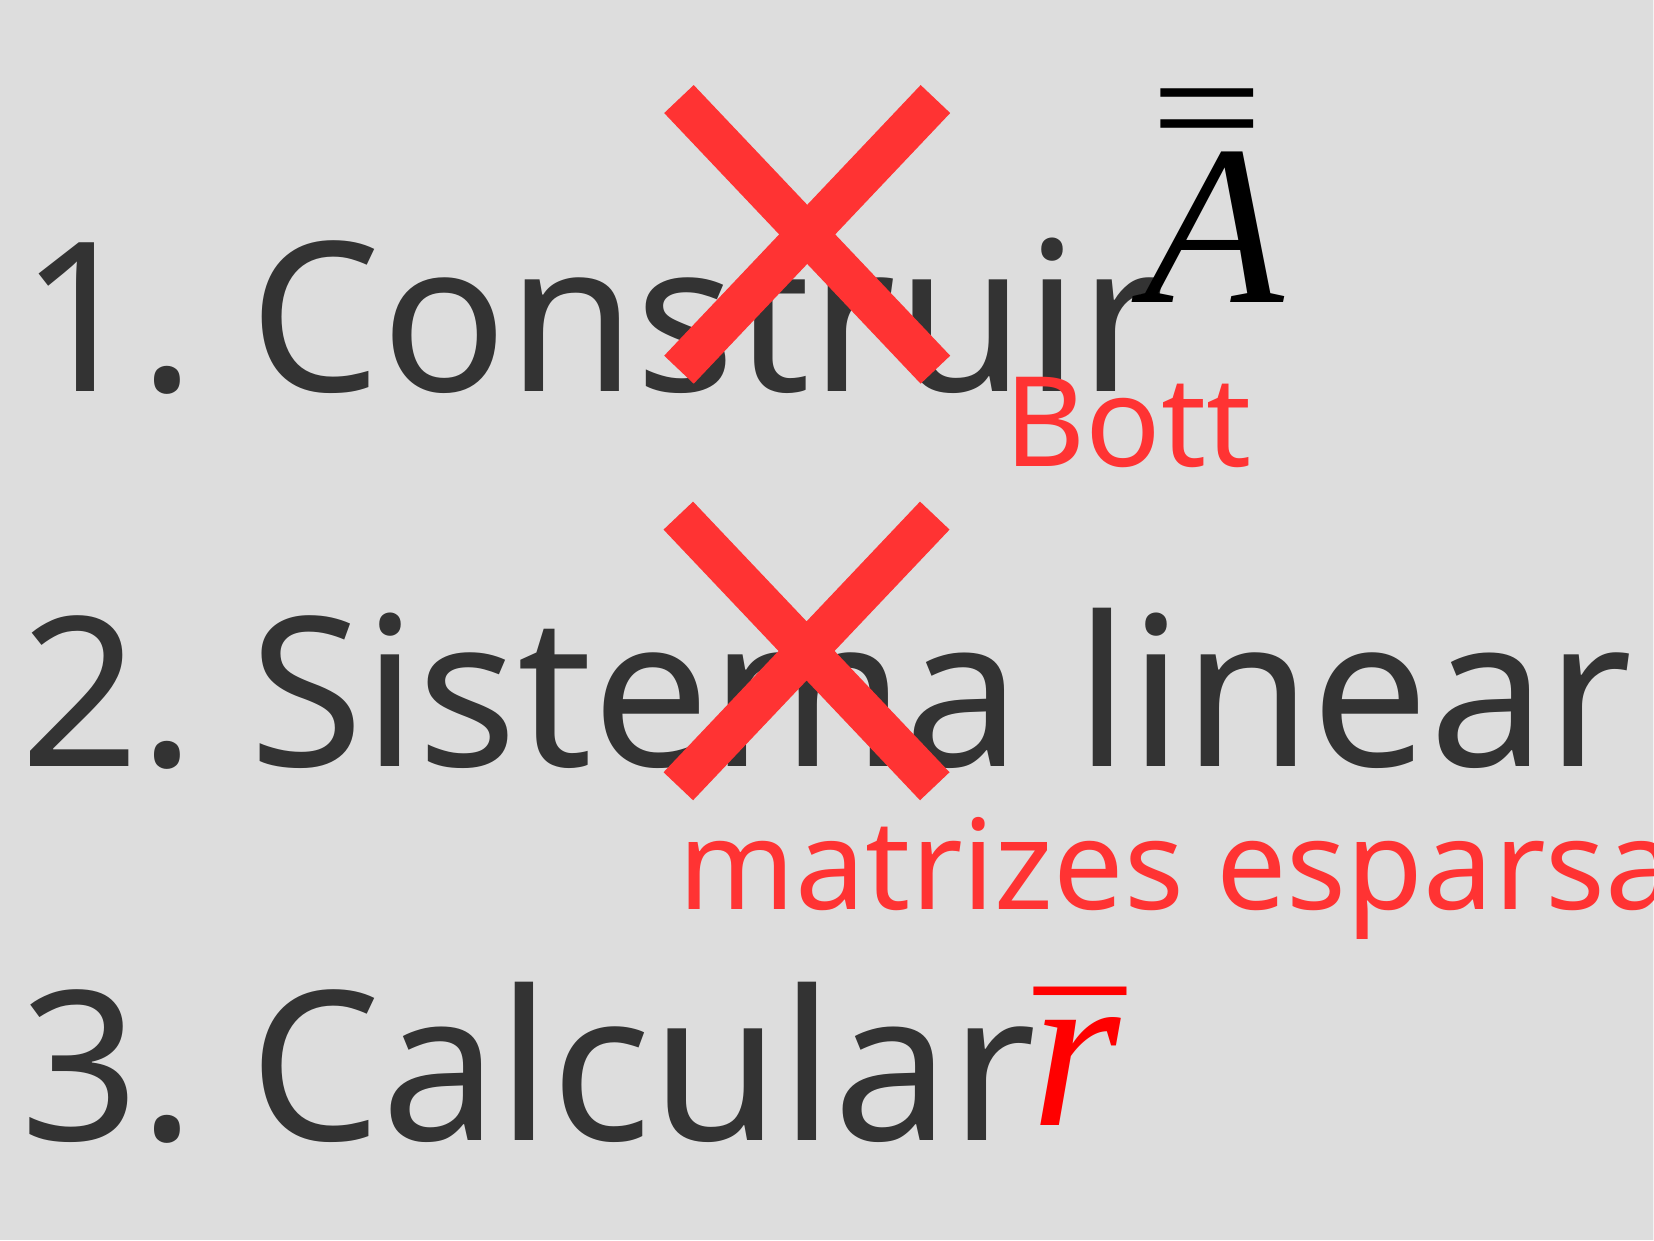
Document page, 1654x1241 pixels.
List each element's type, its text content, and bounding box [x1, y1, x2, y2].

text_box [664, 85, 951, 384]
text_box Bott [989, 325, 1211, 502]
text_box [351, 807, 1146, 951]
chart [1015, 951, 1146, 1176]
text_box [663, 501, 950, 768]
title 1. Construir 2. Sistema linear 3. Calcular [0, 0, 1654, 1241]
text_box matrizes esparsas [664, 768, 1496, 945]
chart [1113, 77, 1302, 352]
